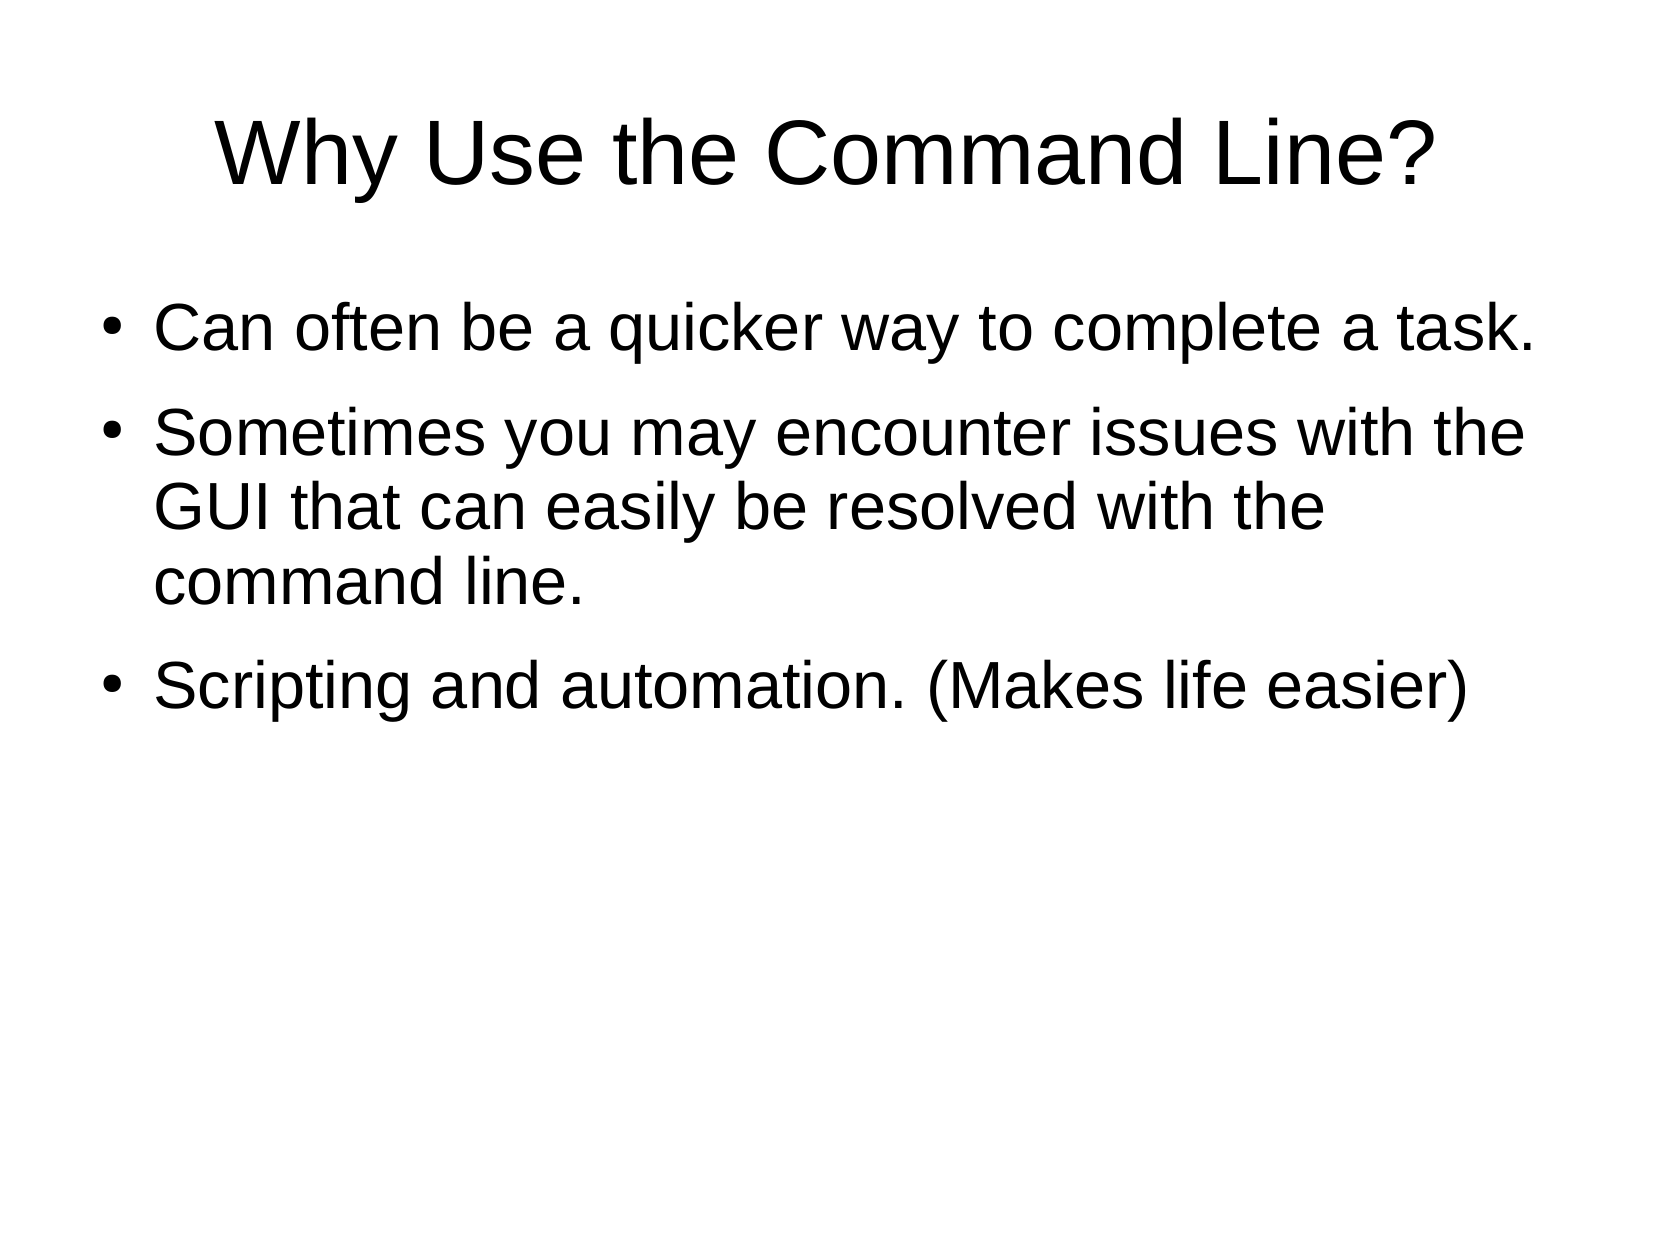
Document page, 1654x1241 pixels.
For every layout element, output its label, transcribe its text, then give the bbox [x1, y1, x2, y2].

list Can often be a quicker way to complete a task. Sometimes you may encounter issues with the GUI that can easily be resolved with the command line. Scripting and automation. (Makes life easier) [82, 290, 1571, 1010]
title Why Use the Command Line? [82, 49, 1571, 257]
